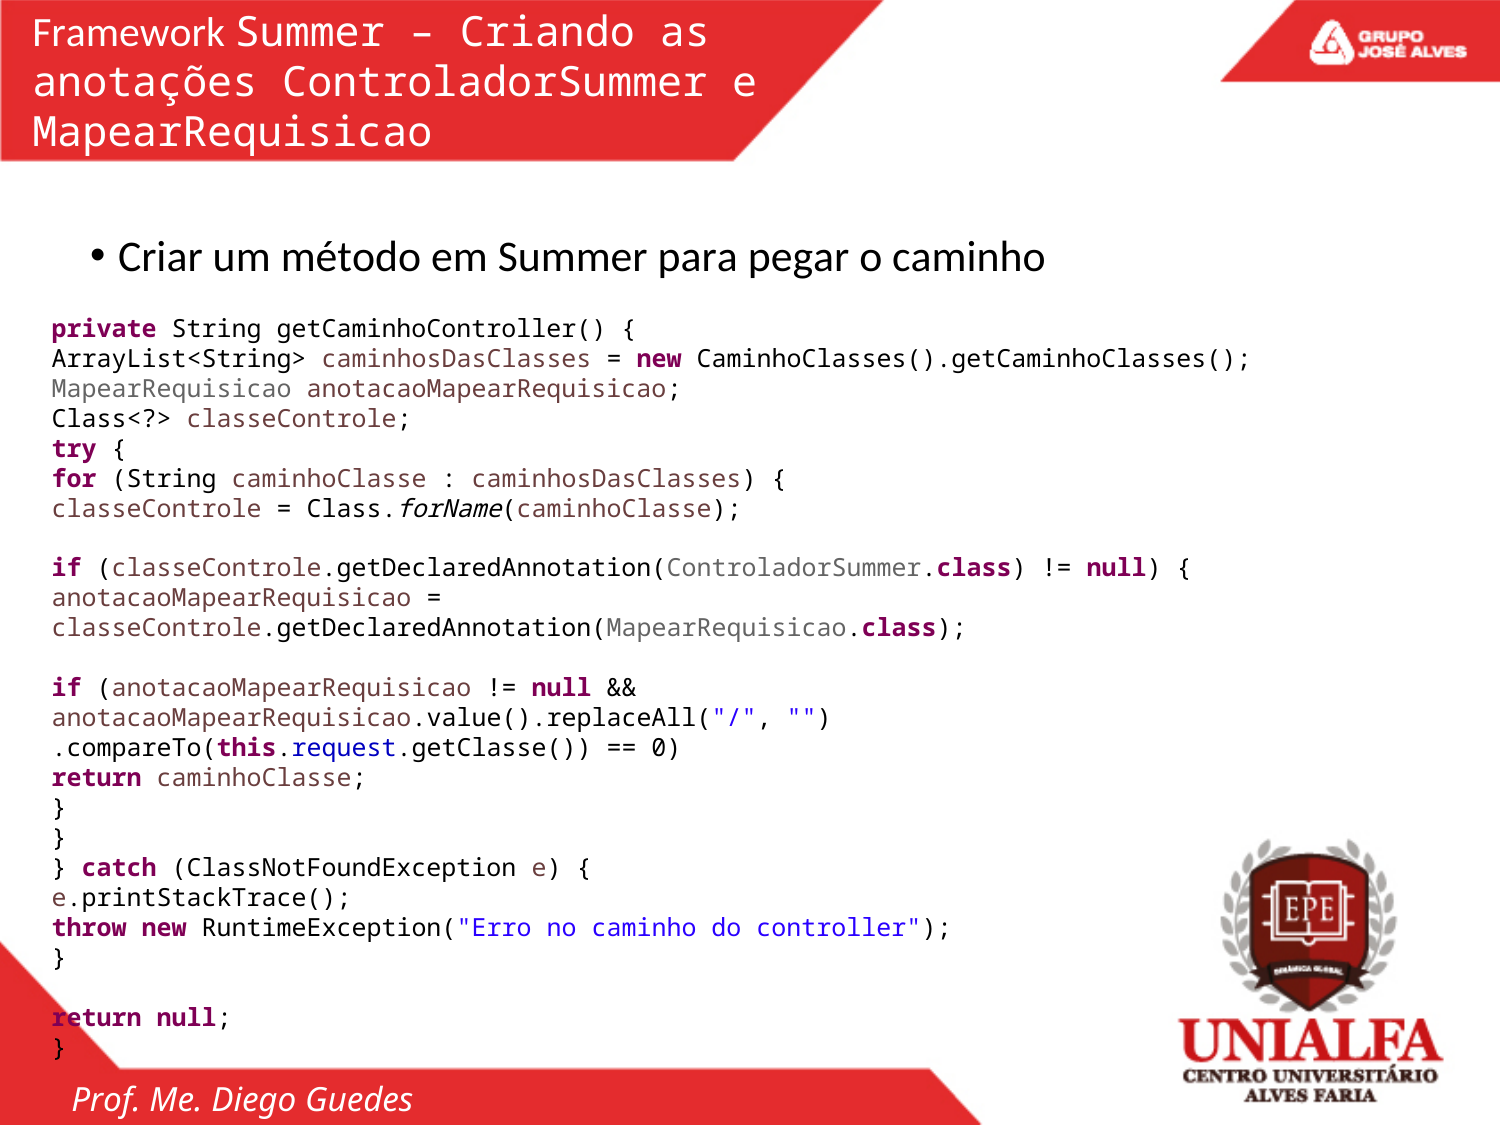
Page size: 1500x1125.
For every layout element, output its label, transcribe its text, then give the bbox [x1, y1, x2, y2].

text_box Prof. Me. Diego Guedes [56, 1070, 711, 1125]
picture [0, 0, 1500, 1125]
list Criar um método em Summer para pegar o caminho [75, 225, 1426, 933]
text_box Framework Summer – Criando as anotações ControladorSummer e MapearRequisicao [17, 0, 839, 163]
text_box private String getCaminhoController() { ArrayList<String> caminhosDasClasses = new CaminhoClasses().getCaminhoClasses(); MapearRequisicao anotacaoMapearRequisicao; Class<?> classeControle; try { for (String caminhoClasse : caminhosDasClasses) { classeControle = Class.forName(caminhoClasse); if (classeControle.getDeclaredAnnotation(ControladorSummer.class) != null) { anotacaoMapearRequisicao = classeControle.getDeclaredAnnotation(MapearRequisicao.class); if (anotacaoMapearRequisicao != null && anotacaoMapearRequisicao.value().replaceAll("/", "") .compareTo(this.request.getClasse()) == 0) return caminhoClasse; } } } catch (ClassNotFoundException e) { e.printStackTrace(); throw new RuntimeException("Erro no caminho do controller"); } return null; } [36, 305, 1332, 1009]
